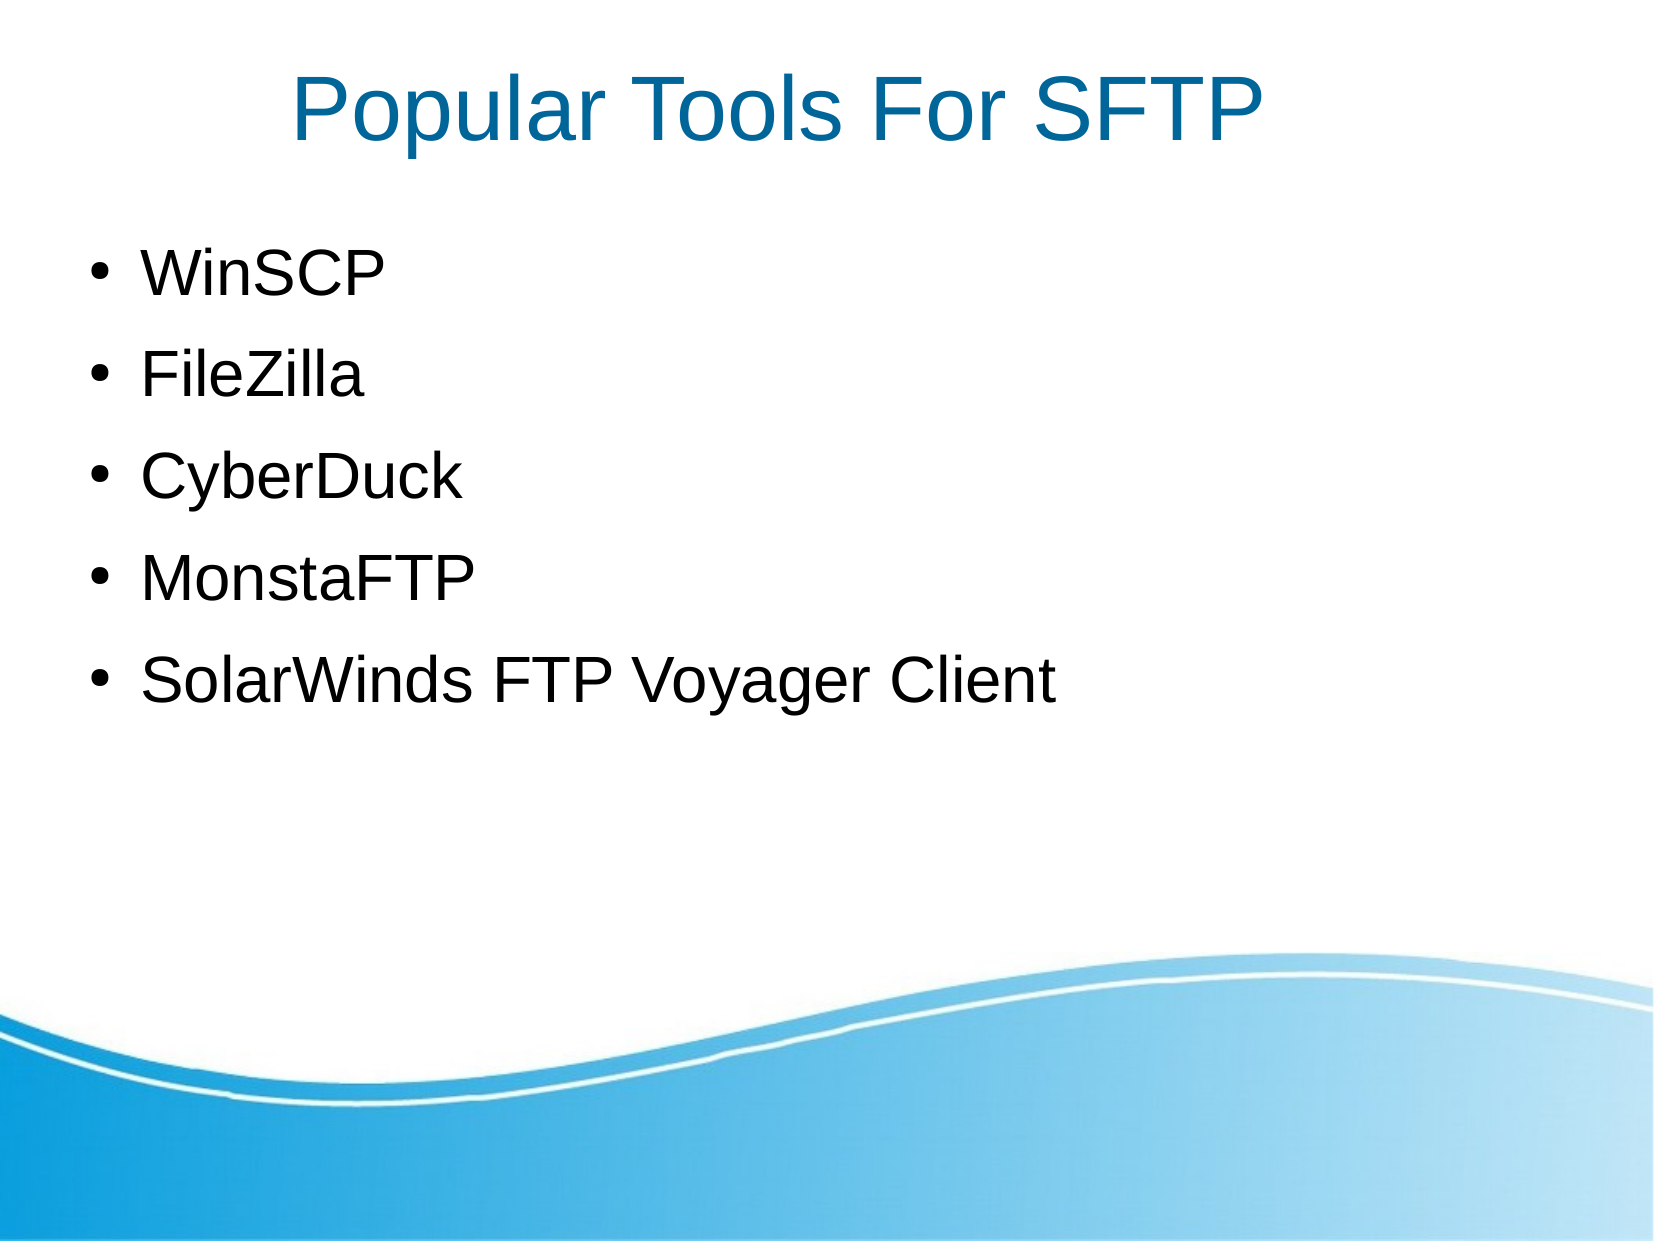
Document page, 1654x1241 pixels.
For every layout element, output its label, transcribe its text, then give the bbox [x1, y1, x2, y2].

picture [0, 952, 1654, 1241]
list WinSCP FileZilla CyberDuck MonstaFTP SolarWinds FTP Voyager Client [70, 236, 1560, 721]
title Popular Tools For SFTP [35, 5, 1524, 213]
